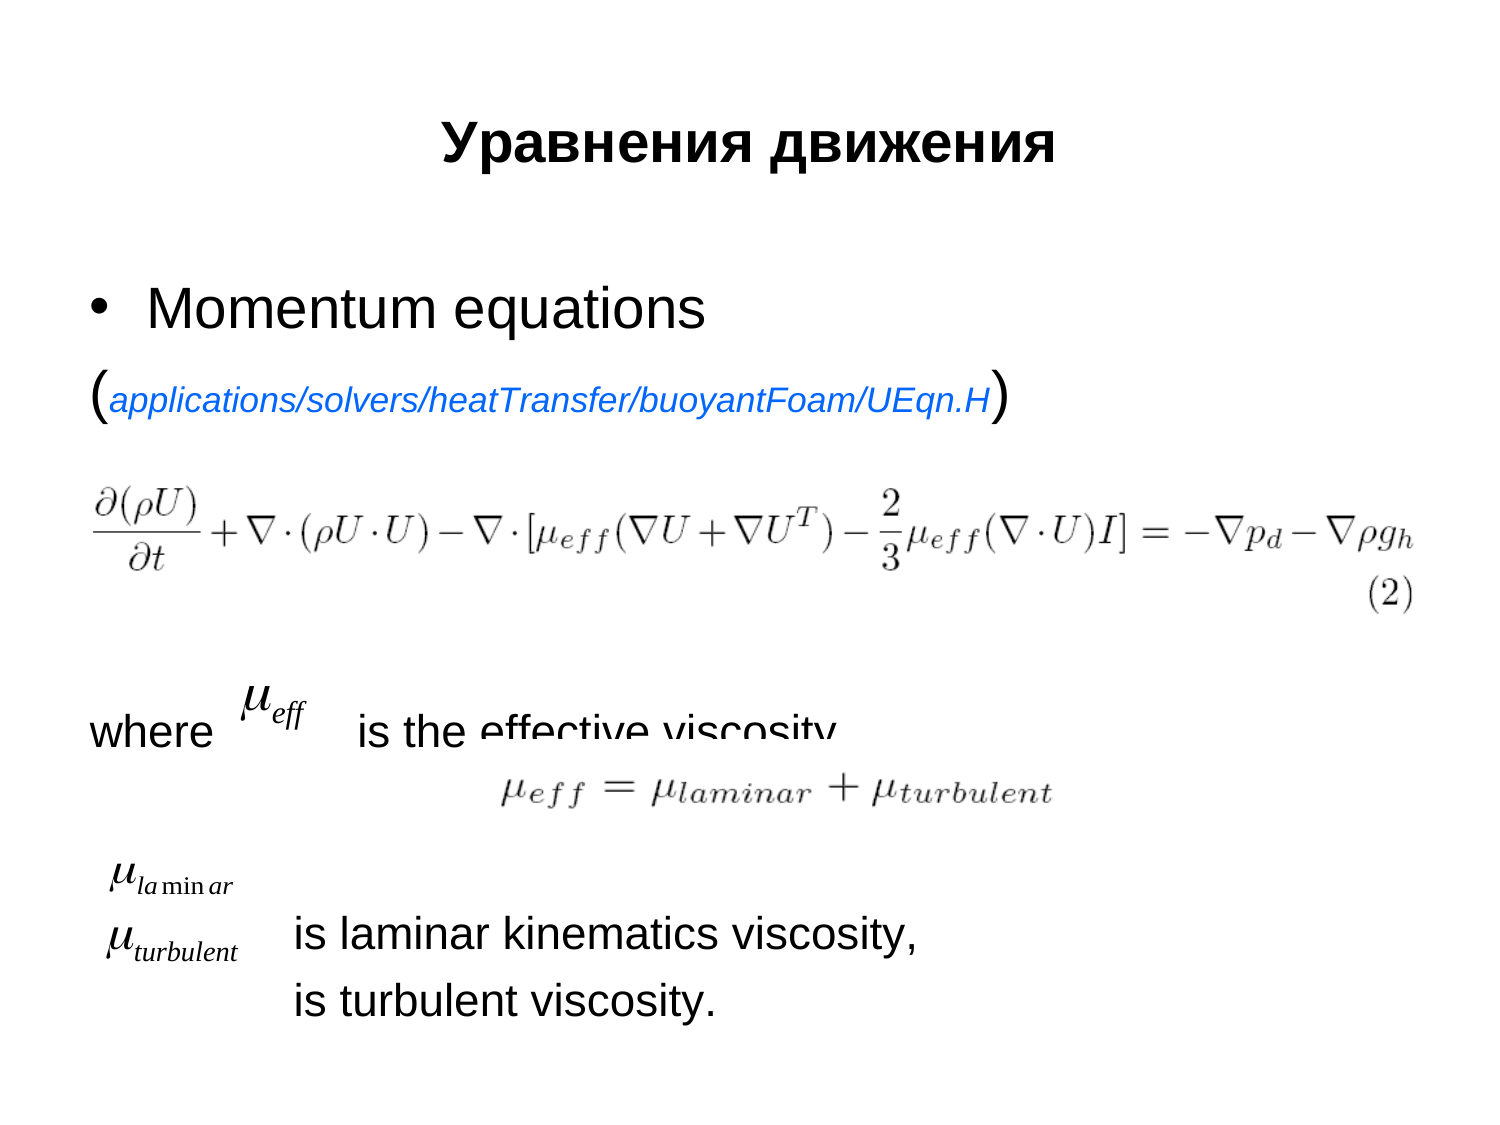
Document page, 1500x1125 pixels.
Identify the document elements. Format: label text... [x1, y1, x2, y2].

chart [230, 656, 320, 742]
picture [88, 470, 1447, 622]
chart [96, 839, 247, 974]
list Momentum equations (applications/solvers/heatTransfer/buoyantFoam/UEqn.H) where is the effective viscosity is laminar kinematics viscosity, is turbulent viscosity. [75, 262, 1447, 1100]
title Уравнения движения [75, 45, 1426, 233]
picture [466, 739, 1080, 855]
